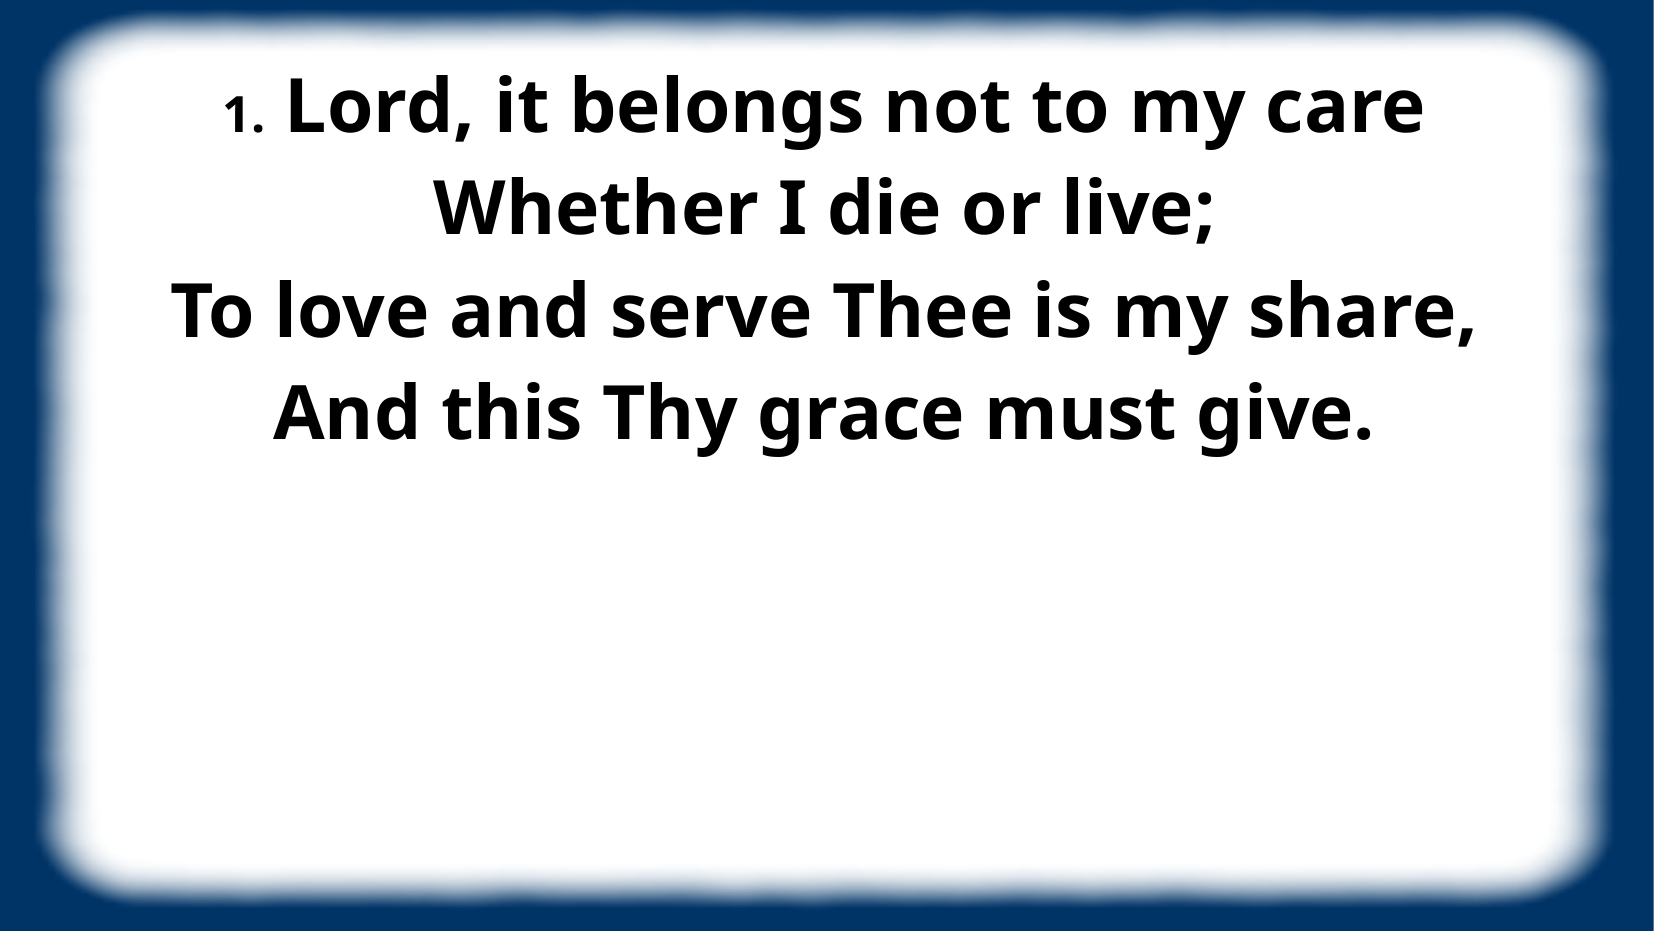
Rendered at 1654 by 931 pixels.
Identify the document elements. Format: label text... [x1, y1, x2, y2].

picture [0, 0, 1654, 931]
text_box 1. Lord, it belongs not to my care Whether I die or live; To love and serve Thee is my share, And this Thy grace must give. [105, 45, 1546, 460]
